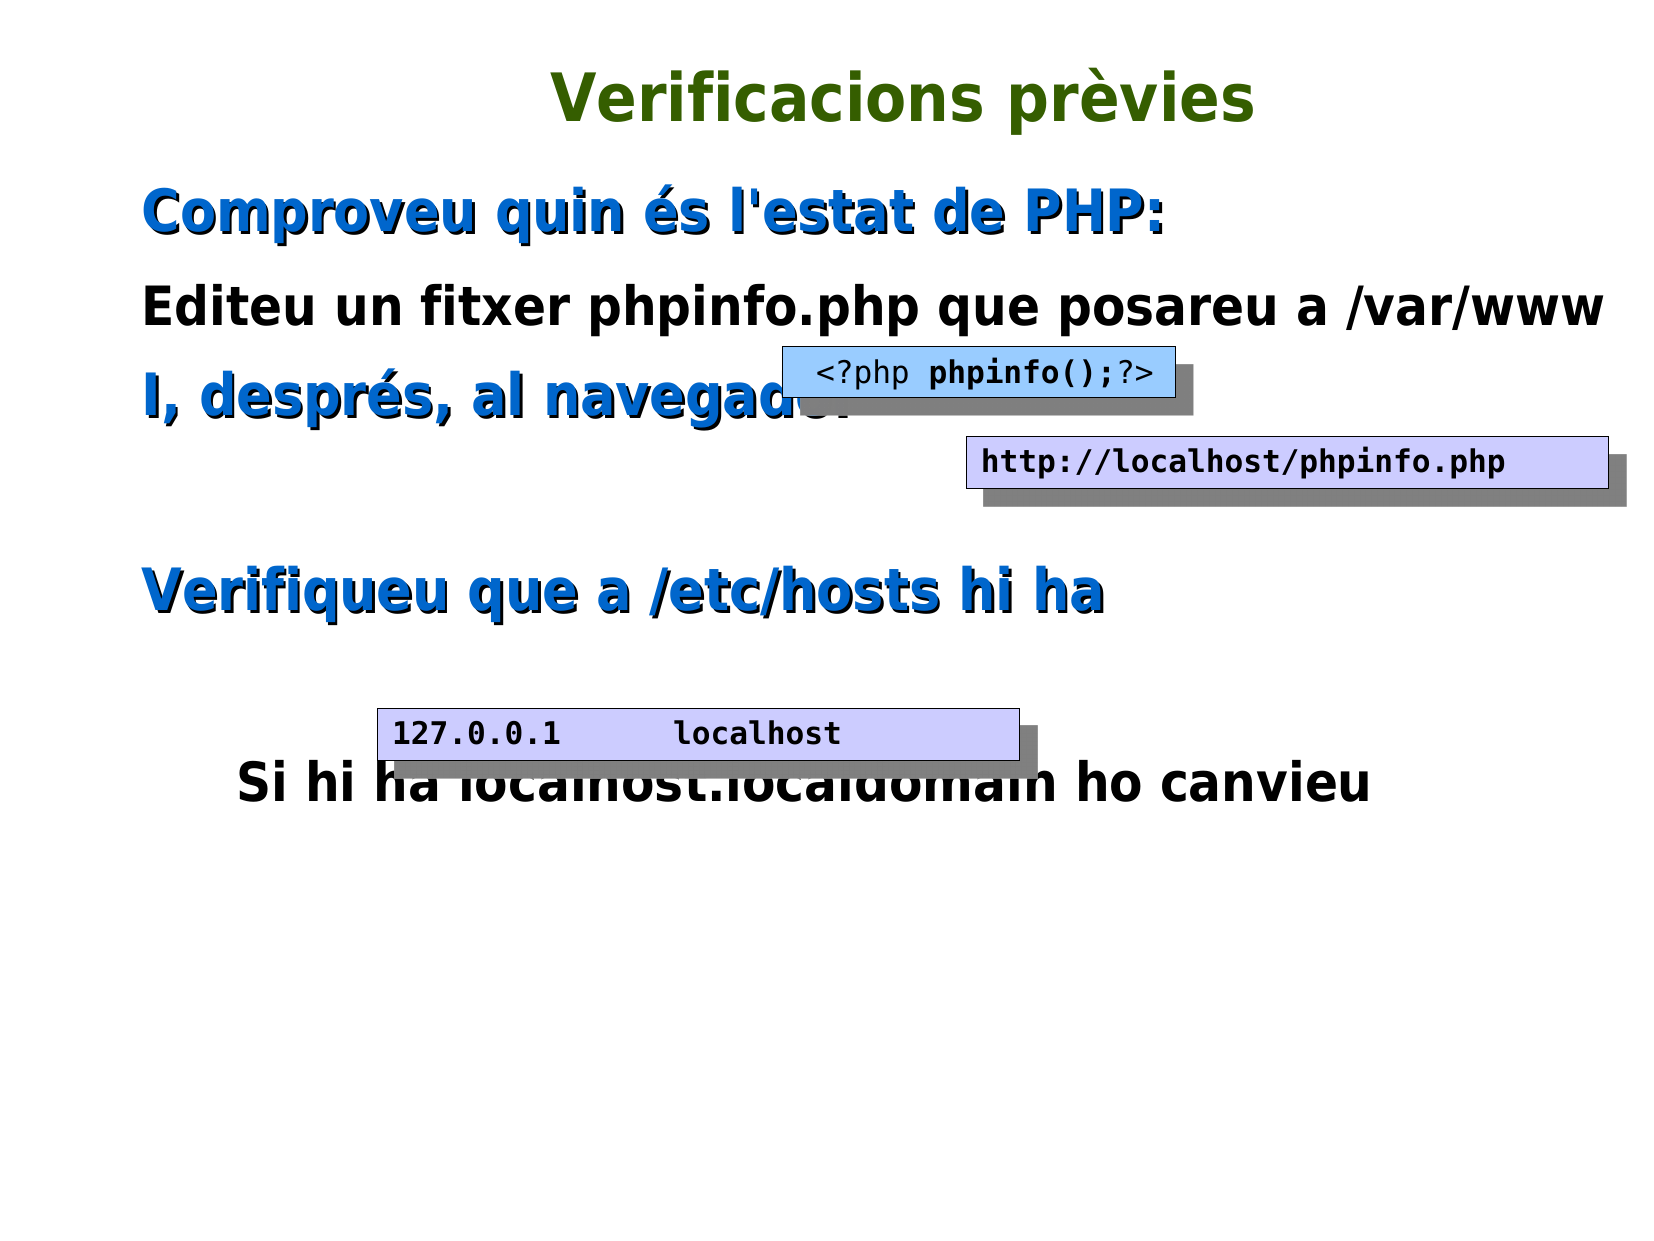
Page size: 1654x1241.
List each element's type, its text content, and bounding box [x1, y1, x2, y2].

title Verificacions prèvies [159, 49, 1648, 148]
text_box 127.0.0.1 localhost [377, 708, 1020, 761]
text_box <?php phpinfo();?> [782, 346, 1176, 398]
list Comproveu quin és l'estat de PHP: Editeu un fitxer phpinfo.php que posareu a /var/www I, després, al navegador Verifiqueu que a /etc/hosts hi ha Si hi ha localhost.localdomain ho canvieu [141, 177, 1630, 1013]
text_box http://localhost/phpinfo.php [966, 436, 1609, 489]
